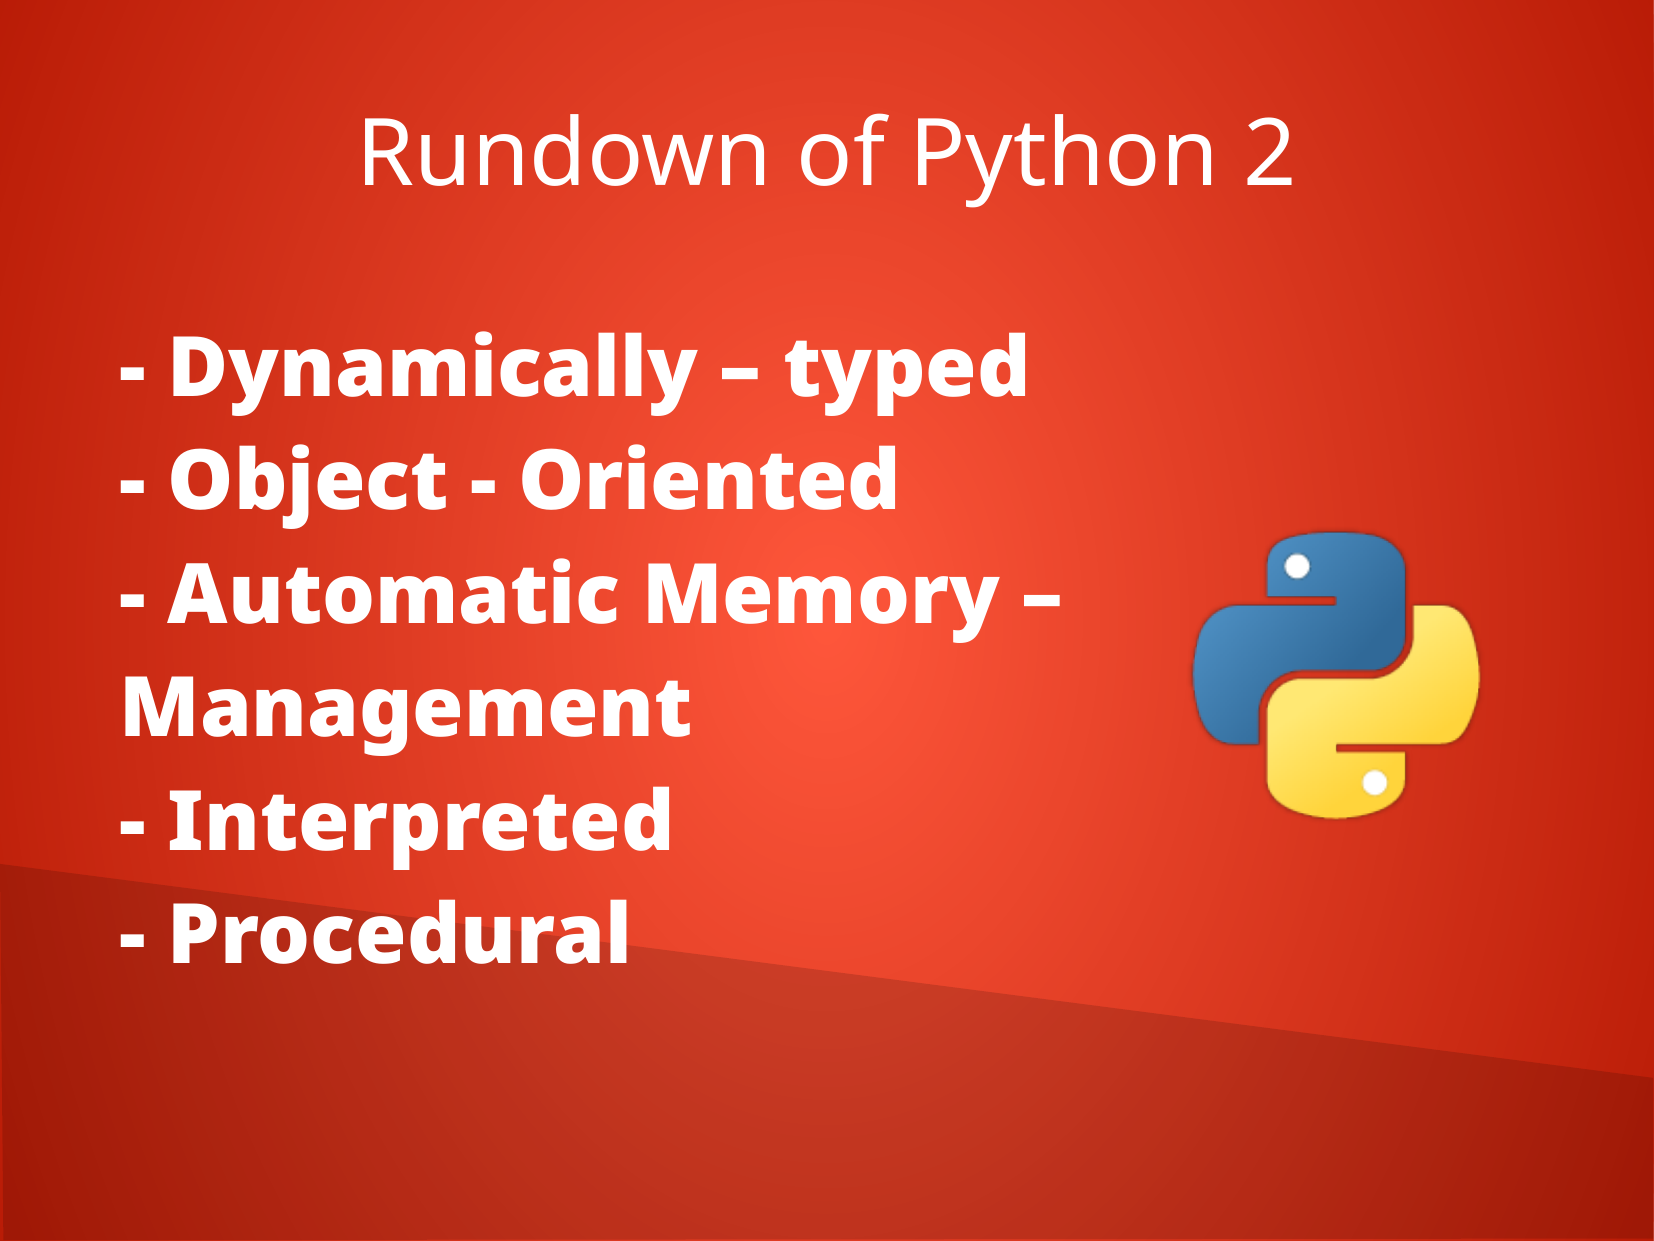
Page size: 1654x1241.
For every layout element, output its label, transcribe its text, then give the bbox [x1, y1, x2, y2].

title Rundown of Python 2 [82, 47, 1571, 252]
text_box - Dynamically – typed - Object - Oriented - Automatic Memory – Management - Interpreted - Procedural [105, 300, 1111, 1056]
picture [1128, 468, 1546, 886]
